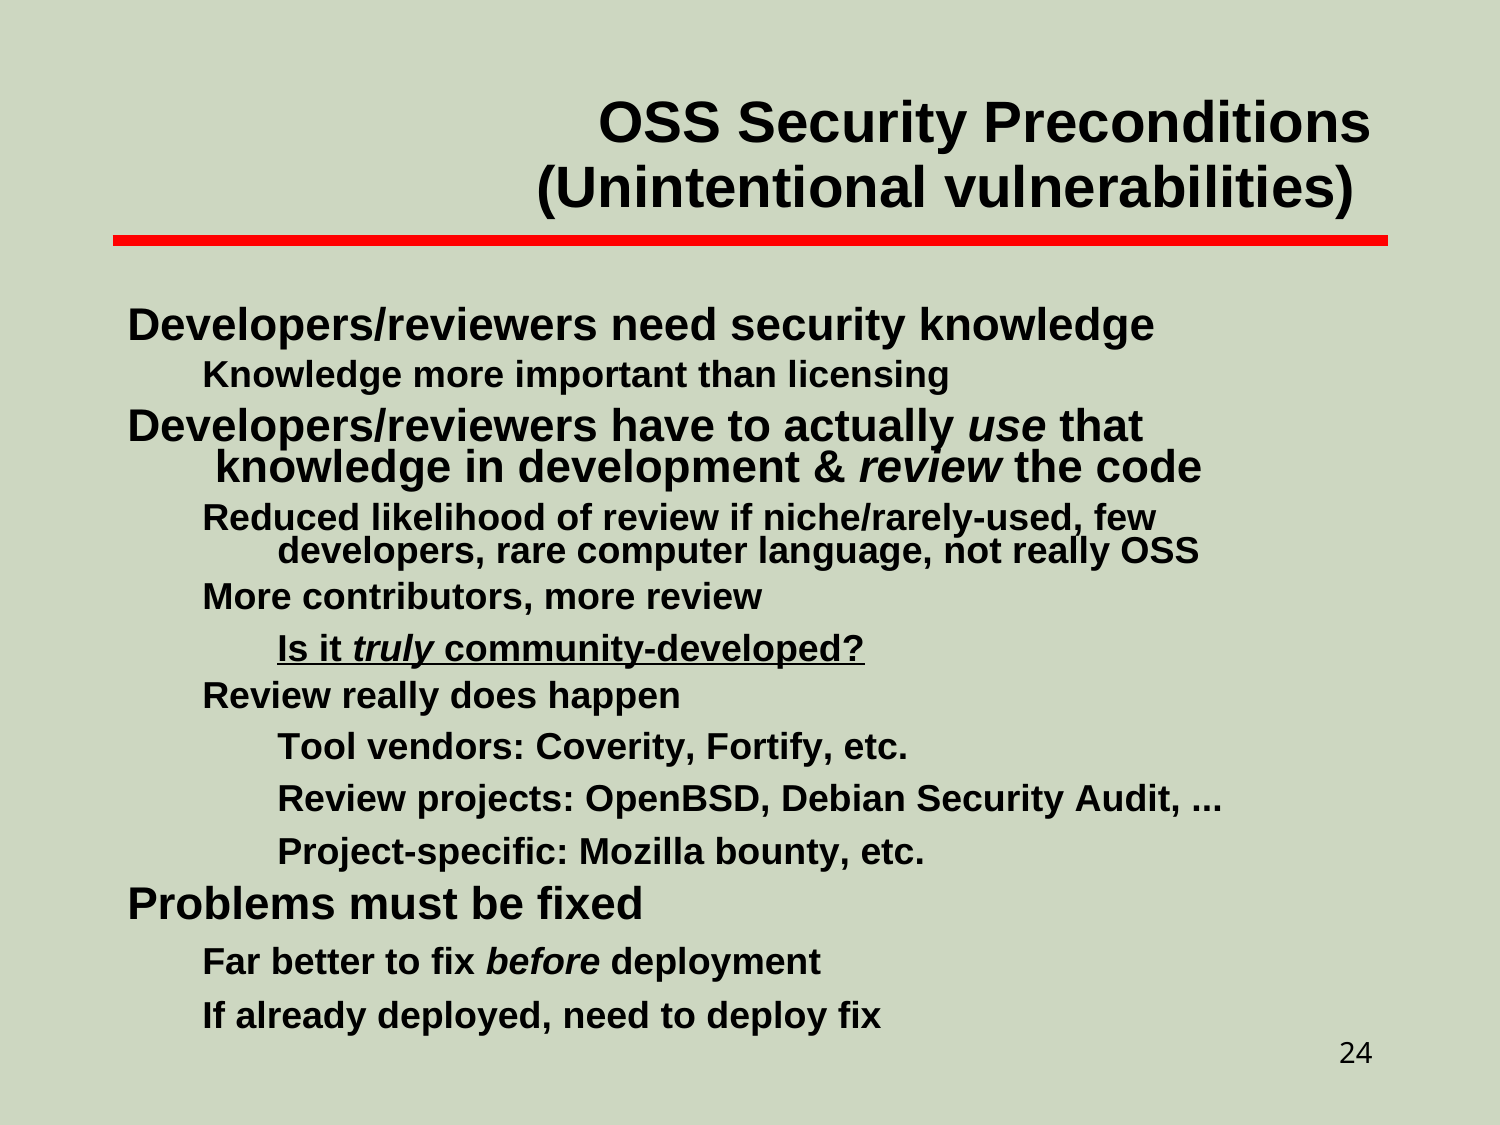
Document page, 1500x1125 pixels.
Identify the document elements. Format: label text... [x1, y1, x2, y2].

list Developers/reviewers need security knowledge Knowledge more important than licensing Developers/reviewers have to actually use that knowledge in development & review the code Reduced likelihood of review if niche/rarely-used, few developers, rare computer language, not really OSS More contributors, more review Is it truly community-developed? Review really does happen Tool vendors: Coverity, Fortify, etc. Review projects: OpenBSD, Debian Security Audit, ... Project-specific: Mozilla bounty, etc. Problems must be fixed Far better to fix before deployment If already deployed, need to deploy fix [112, 299, 1388, 1055]
title OSS Security Preconditions (Unintentional vulnerabilities) [337, 81, 1388, 228]
